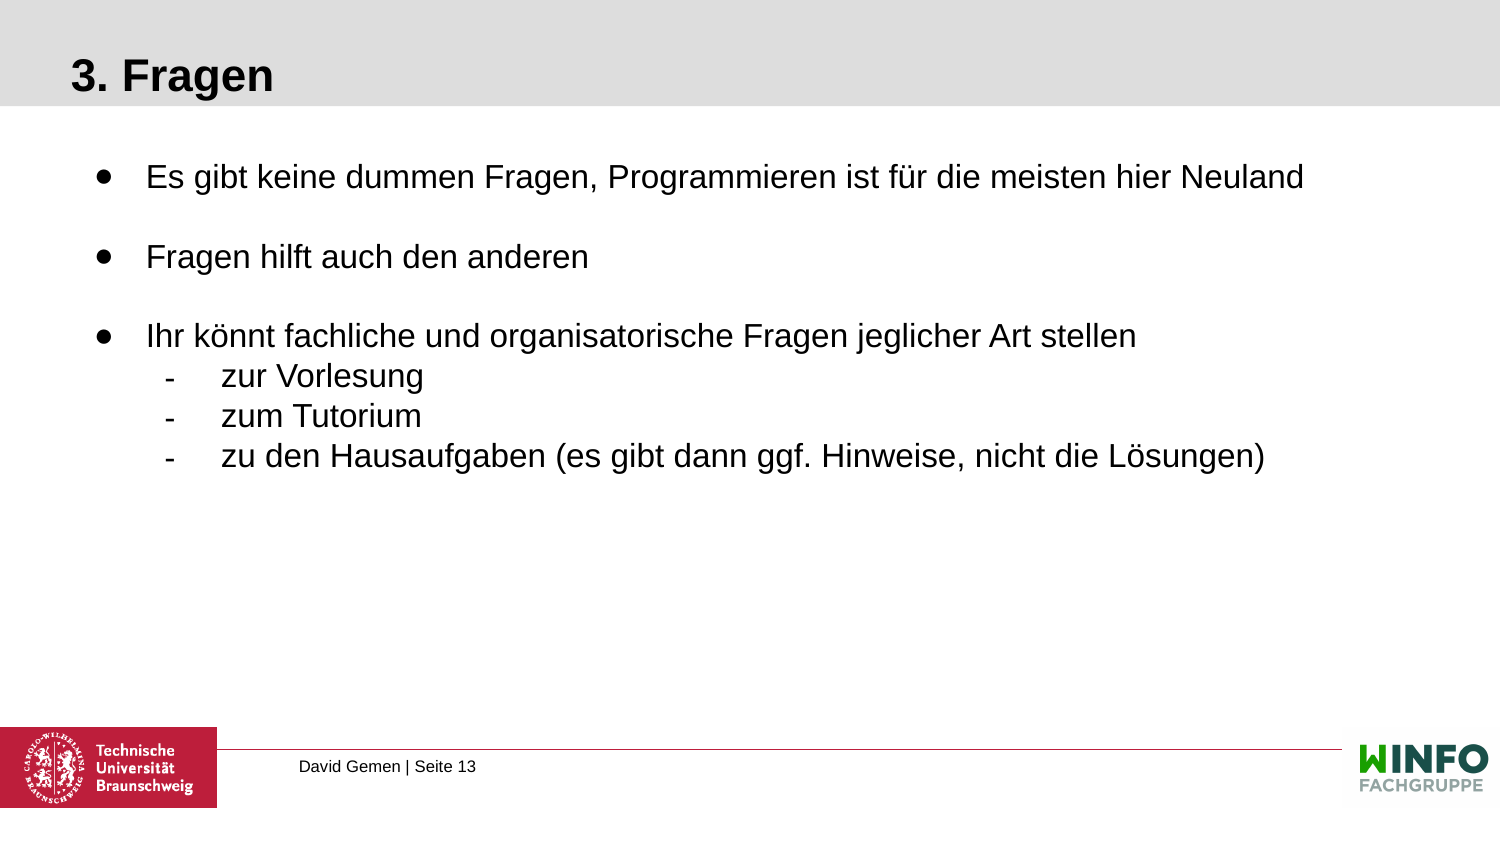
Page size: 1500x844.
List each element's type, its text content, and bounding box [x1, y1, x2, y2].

list Es gibt keine dummen Fragen, Programmieren ist für die meisten hier Neuland Fragen hilft auch den anderen Ihr könnt fachliche und organisatorische Fragen jeglicher Art stellen zur Vorlesung zum Tutorium zu den Hausaufgaben (es gibt dann ggf. Hinweise, nicht die Lösungen) [70, 155, 1445, 709]
picture [1342, 727, 1500, 808]
picture [0, 727, 217, 808]
title 3. Fragen [70, 13, 1445, 101]
